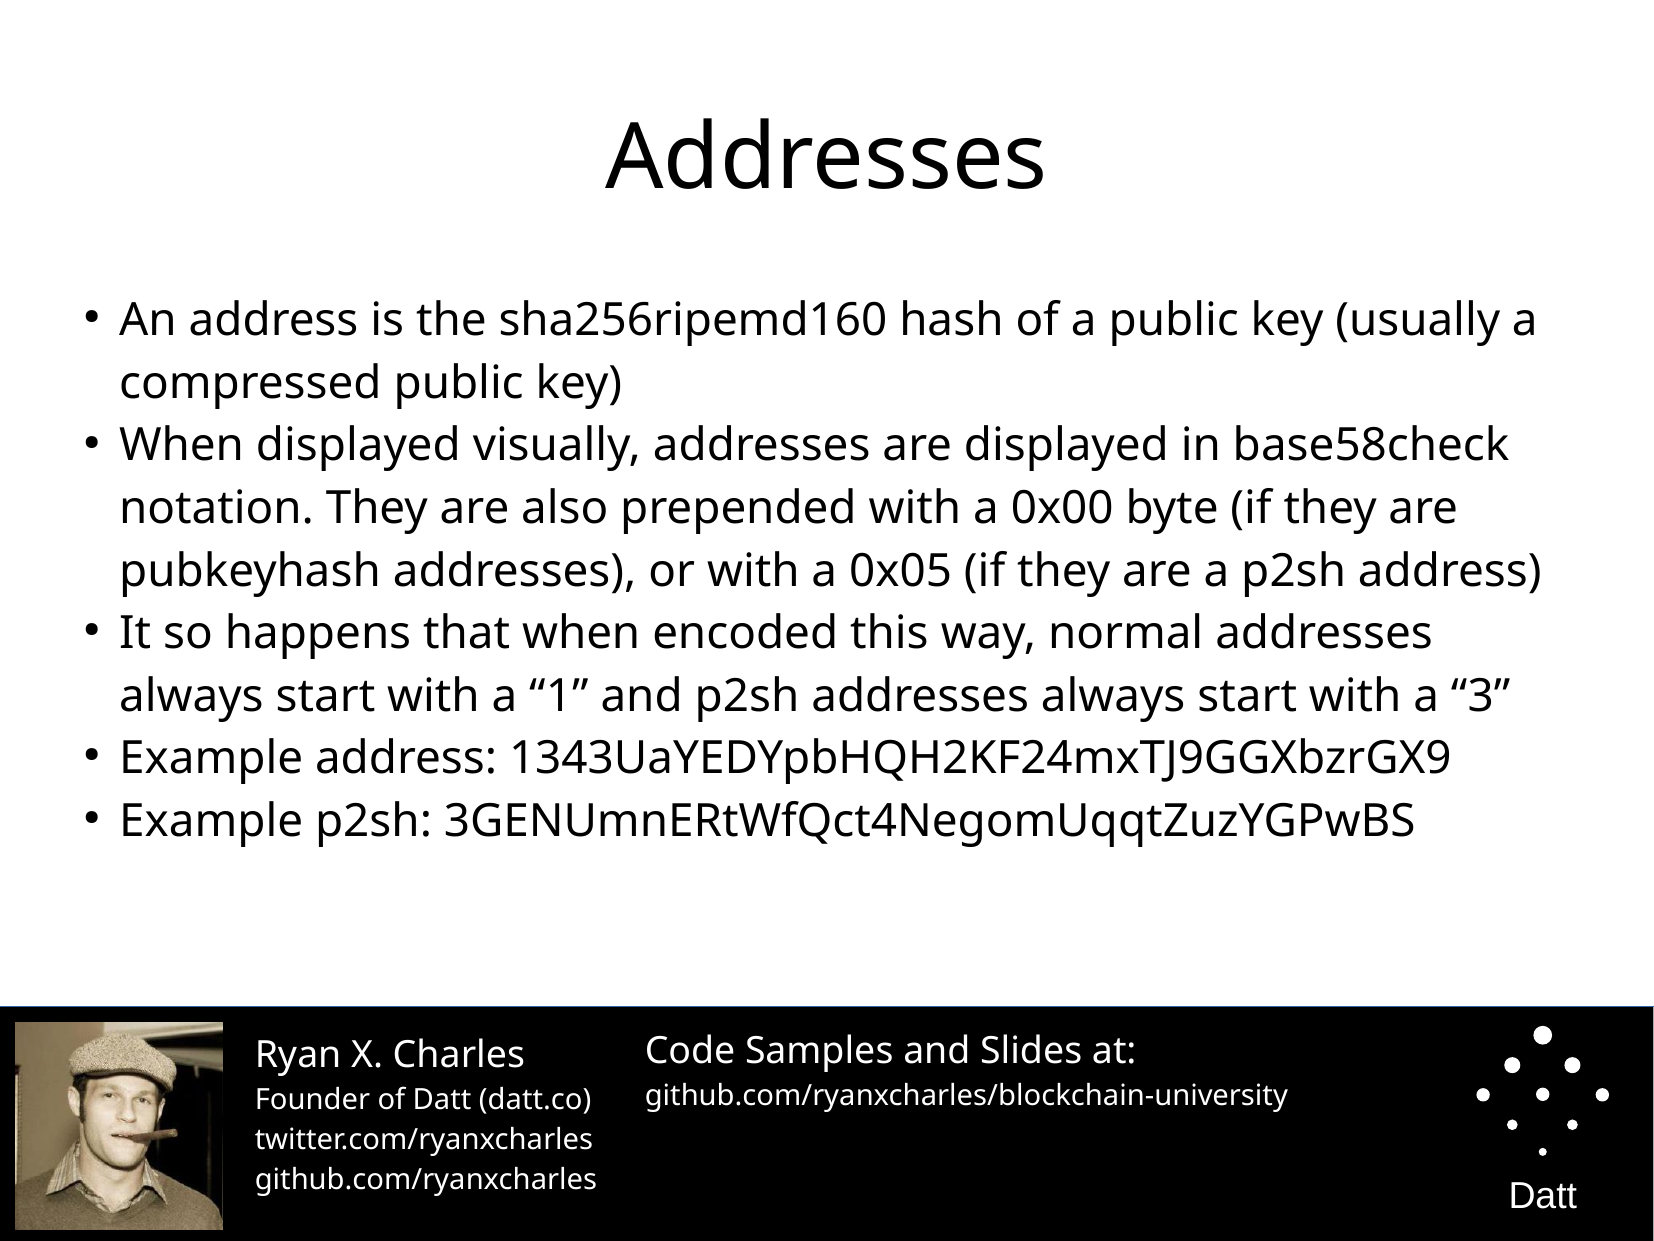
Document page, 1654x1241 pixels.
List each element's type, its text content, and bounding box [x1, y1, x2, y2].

text_box Ryan X. Charles Founder of Datt (datt.co) twitter.com/ryanxcharles github.com/ryanxcharles [240, 1020, 976, 1241]
title Addresses [82, 49, 1571, 257]
text_box Datt [1452, 1167, 1633, 1241]
text_box Code Samples and Slides at: github.com/ryanxcharles/blockchain-university [630, 1015, 1403, 1156]
picture [1475, 1023, 1611, 1159]
text_box [0, 1006, 1654, 1241]
text_box An address is the sha256ripemd160 hash of a public key (usually a compressed public key) When displayed visually, addresses are displayed in base58check notation. They are also prepended with a 0x00 byte (if they are pubkeyhash addresses), or with a 0x05 (if they are a p2sh address) It so happens that when encoded this way, normal addresses always start with a “1” and p2sh addresses always start with a “3” Example address: 1343UaYEDYpbHQH2KF24mxTJ9GGXbzrGX9 Example p2sh: 3GENUmnERtWfQct4NegomUqqtZuzYGPwBS [83, 286, 1572, 1007]
picture [15, 1022, 223, 1231]
